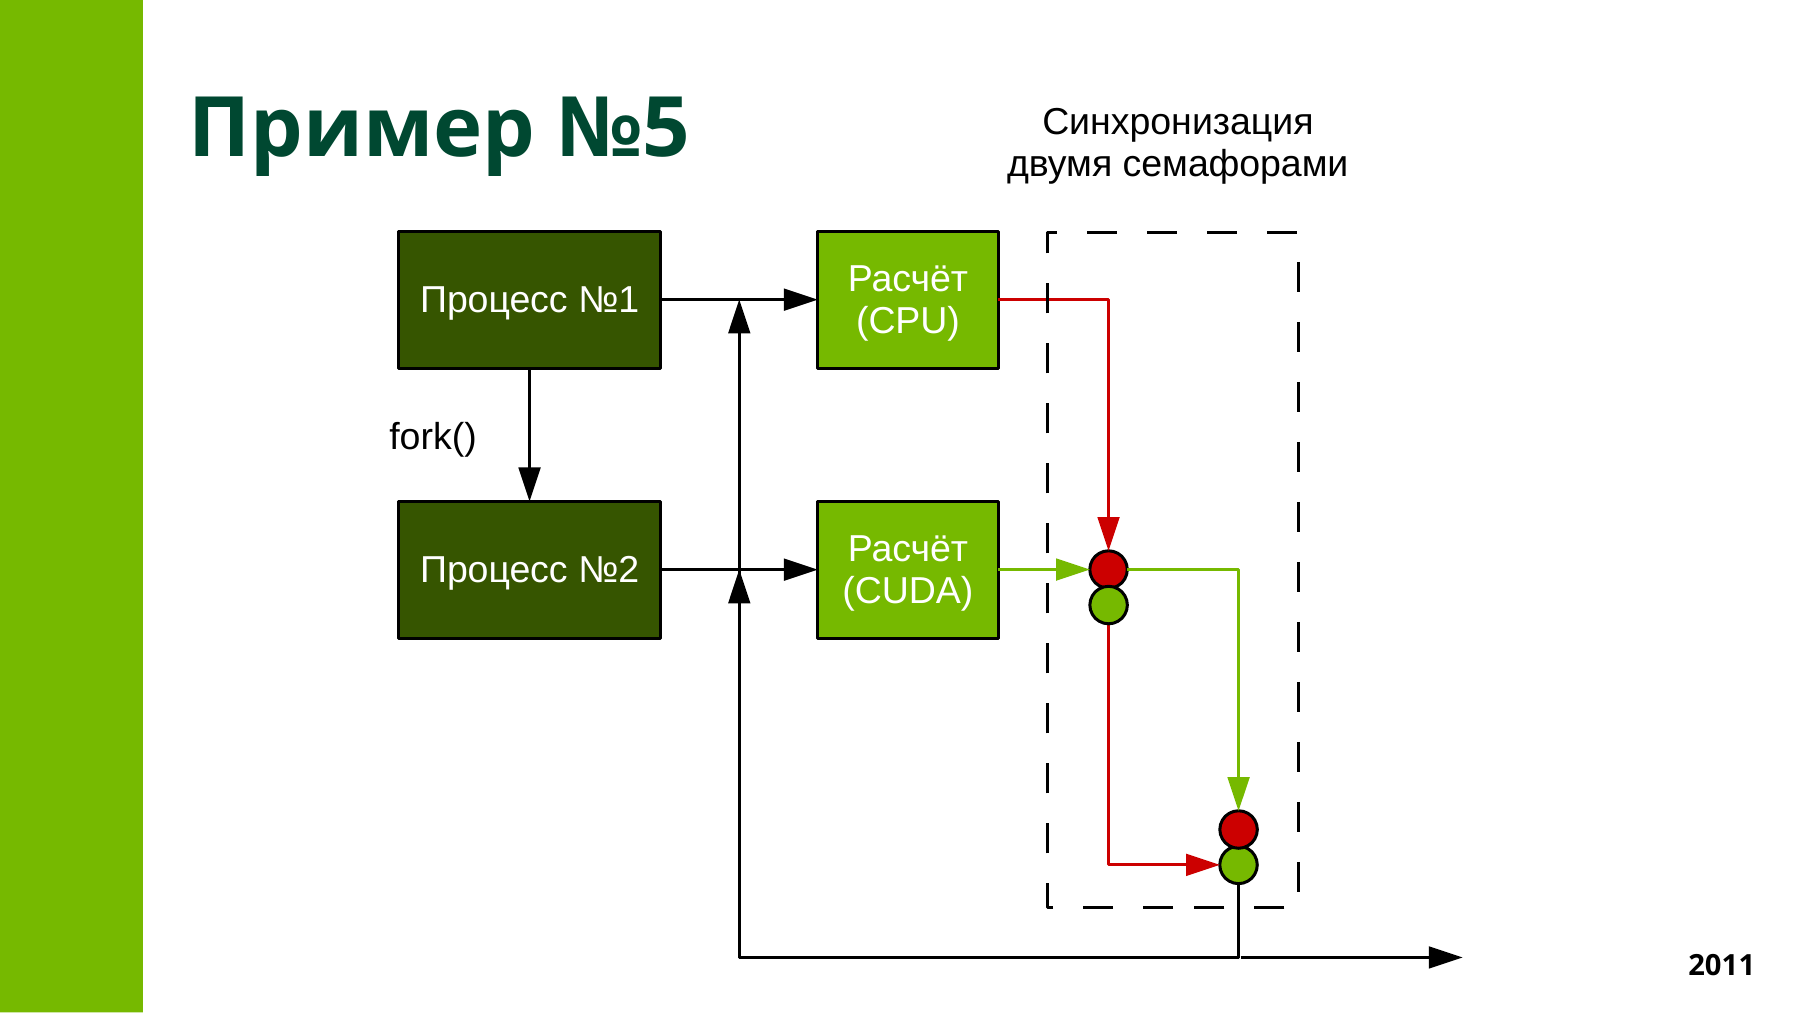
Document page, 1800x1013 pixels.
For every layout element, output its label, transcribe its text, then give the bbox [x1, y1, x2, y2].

text_box [1089, 550, 1128, 624]
text_box Расчёт (CUDA) [817, 501, 999, 639]
text_box fork() [374, 408, 558, 478]
text_box [1219, 810, 1258, 884]
text_box Процесс №1 [398, 231, 661, 369]
text_box Синхронизация двумя семафорами [992, 92, 1366, 192]
text_box Процесс №2 [398, 501, 661, 639]
title Пример №5 [188, 40, 1733, 211]
text_box Расчёт (CPU) [817, 231, 999, 369]
